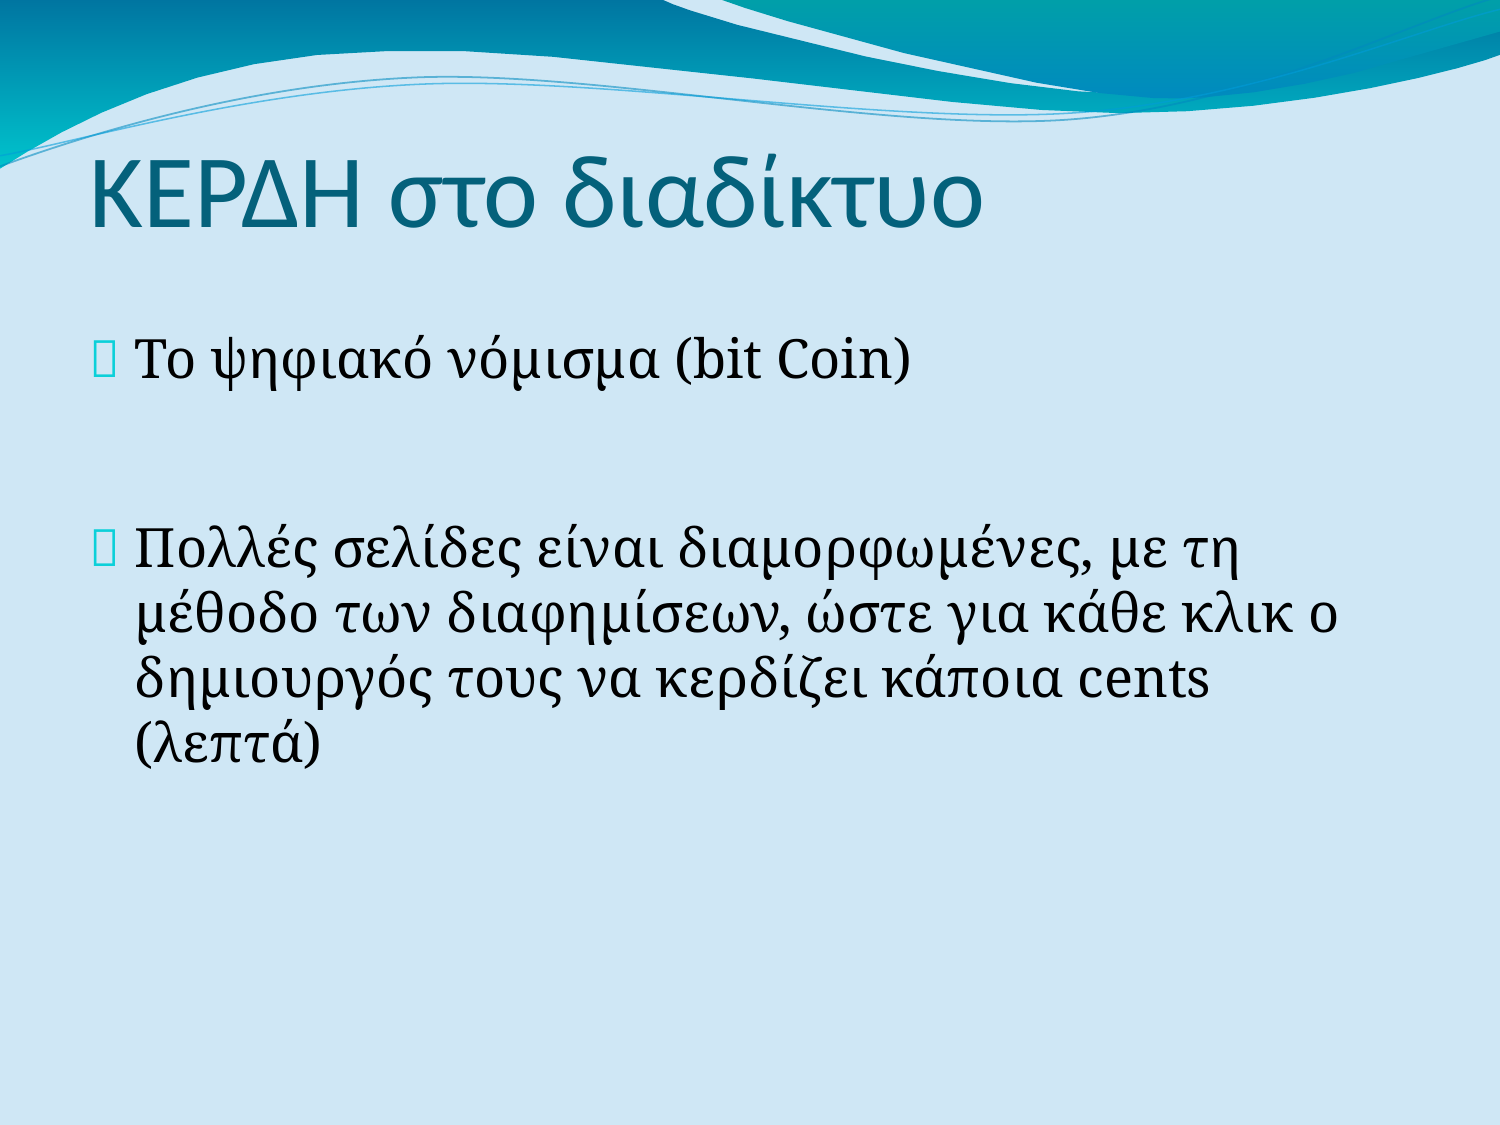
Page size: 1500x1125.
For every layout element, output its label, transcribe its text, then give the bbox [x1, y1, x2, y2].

list To ψηφιακό νόμισμα (bit Coin) Πολλές σελίδες είναι διαμορφωμένες, με τη μέθοδο των διαφημίσεων, ώστε για κάθε κλικ ο δημιουργός τους να κερδίζει κάποια cents (λεπτά) [75, 317, 1425, 1038]
title ΚΕΡΔΗ στο διαδίκτυο [75, 115, 1425, 303]
